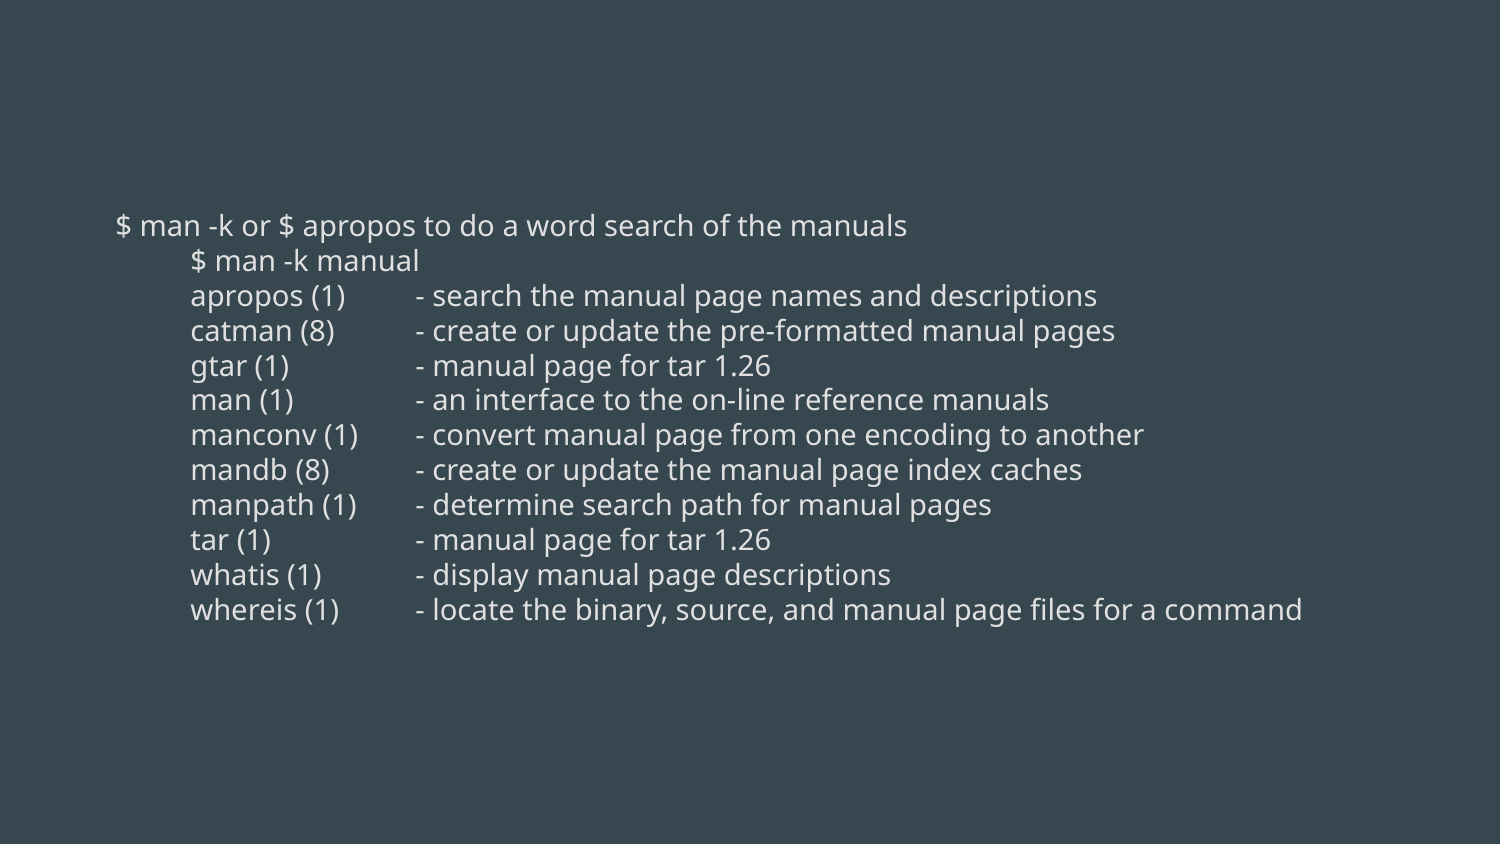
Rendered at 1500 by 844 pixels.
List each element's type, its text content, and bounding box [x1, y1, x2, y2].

text_box $ man -k or $ apropos to do a word search of the manuals $ man -k manual apropos (1) - search the manual page names and descriptions catman (8) - create or update the pre-formatted manual pages gtar (1) - manual page for tar 1.26 man (1) - an interface to the on-line reference manuals manconv (1) - convert manual page from one encoding to another mandb (8) - create or update the manual page index caches manpath (1) - determine search path for manual pages tar (1) - manual page for tar 1.26 whatis (1) - display manual page descriptions whereis (1) - locate the binary, source, and manual page files for a command [100, 191, 1335, 768]
